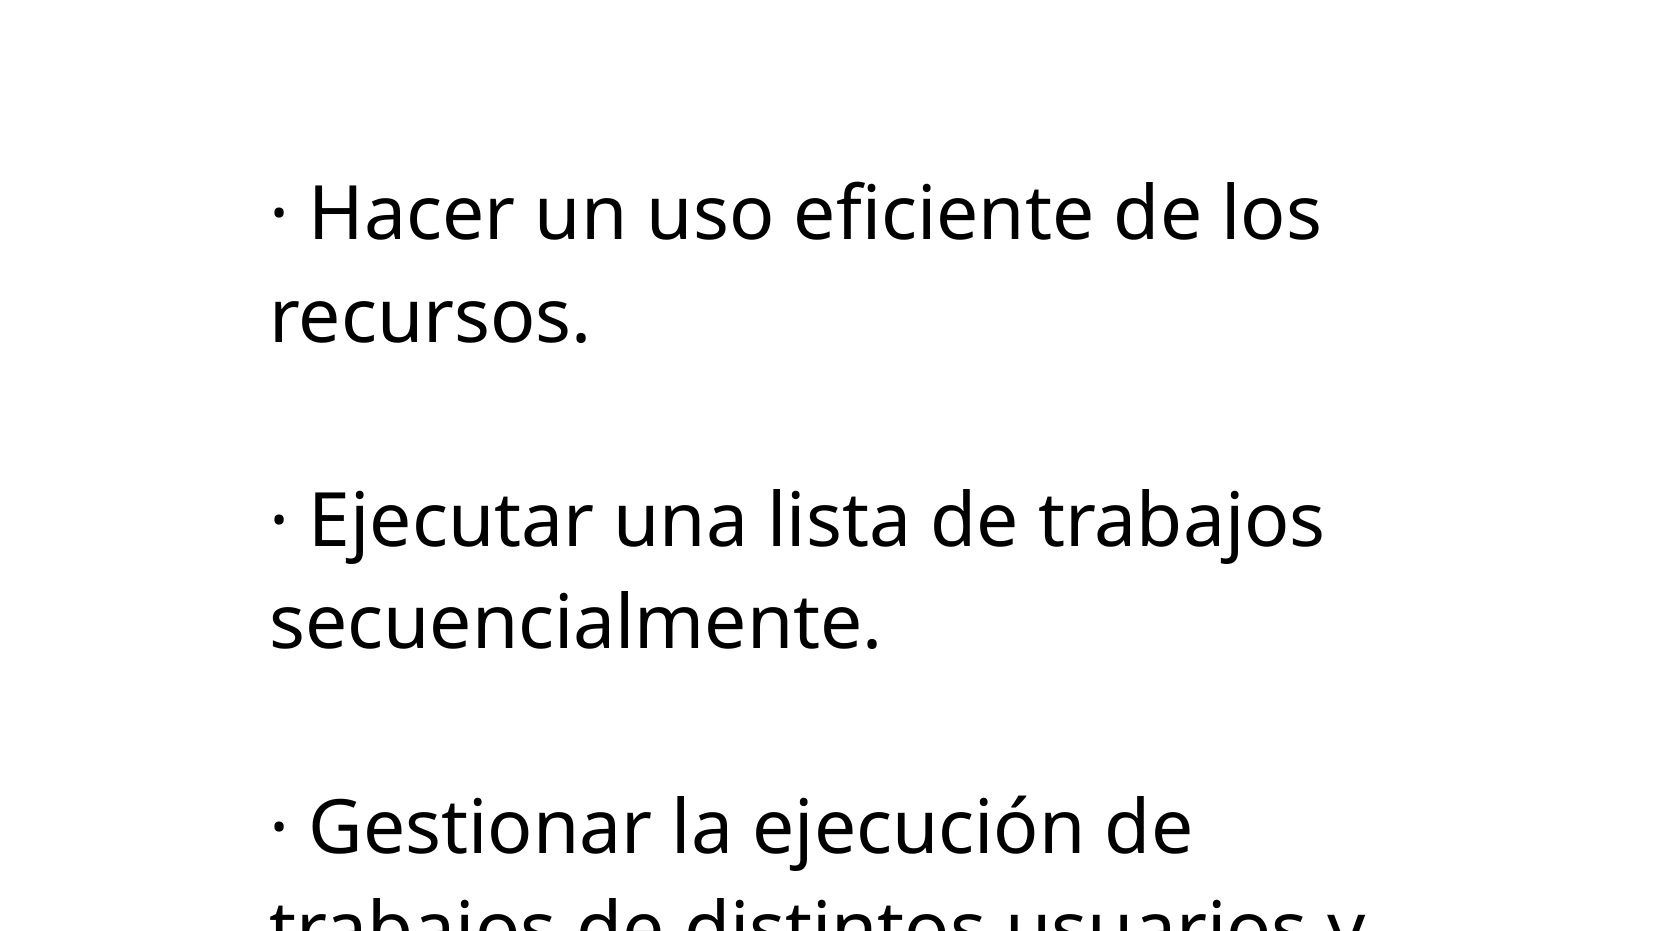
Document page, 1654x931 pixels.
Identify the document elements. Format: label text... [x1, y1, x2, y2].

text_box · Hacer un uso eficiente de los recursos. · Ejecutar una lista de trabajos secuencialmente. · Gestionar la ejecución de trabajos de distintos usuarios y grupos. [254, 152, 1435, 778]
